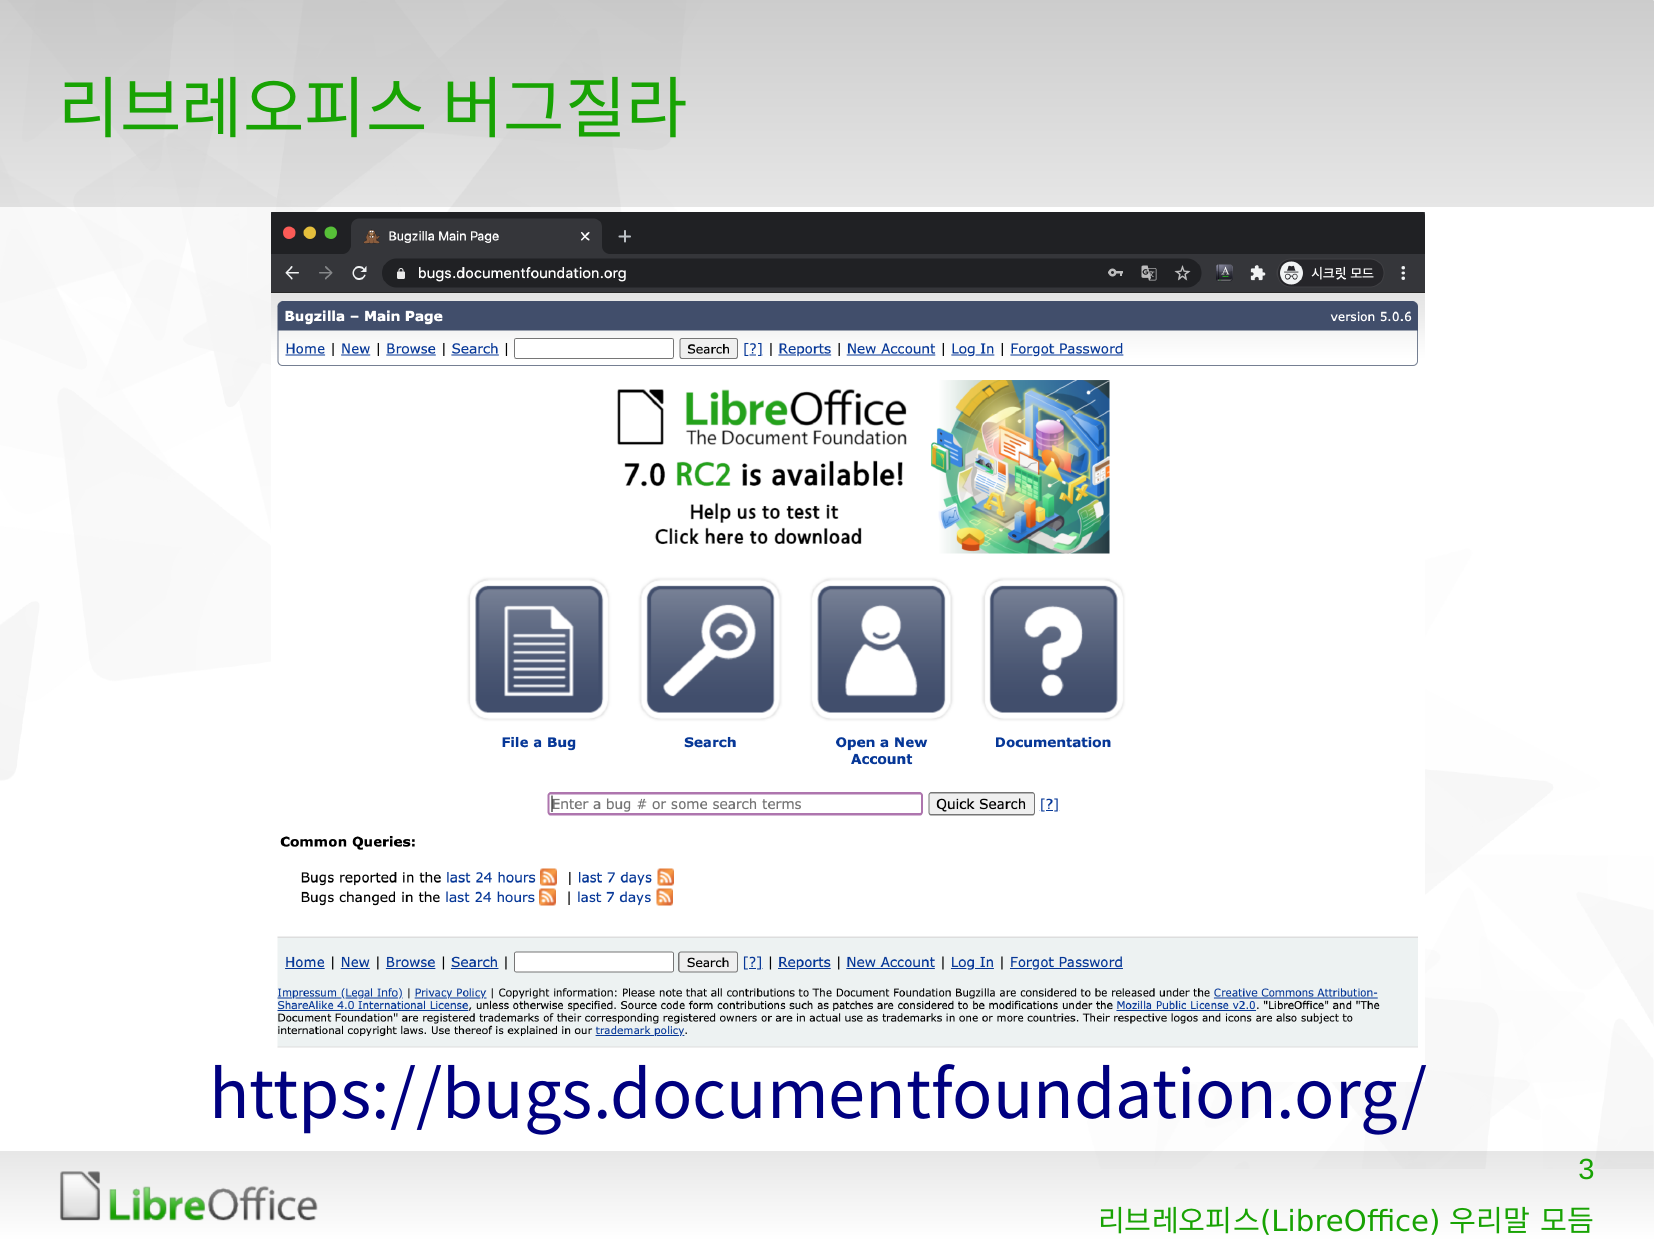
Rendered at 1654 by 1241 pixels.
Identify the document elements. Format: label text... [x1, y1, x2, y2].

text_box https://bugs.documentfoundation.org/ [194, 1033, 1495, 1148]
title 리브레오피스 버그질라 [59, 29, 1595, 178]
picture [0, 0, 1654, 1169]
picture [41, 1152, 337, 1240]
